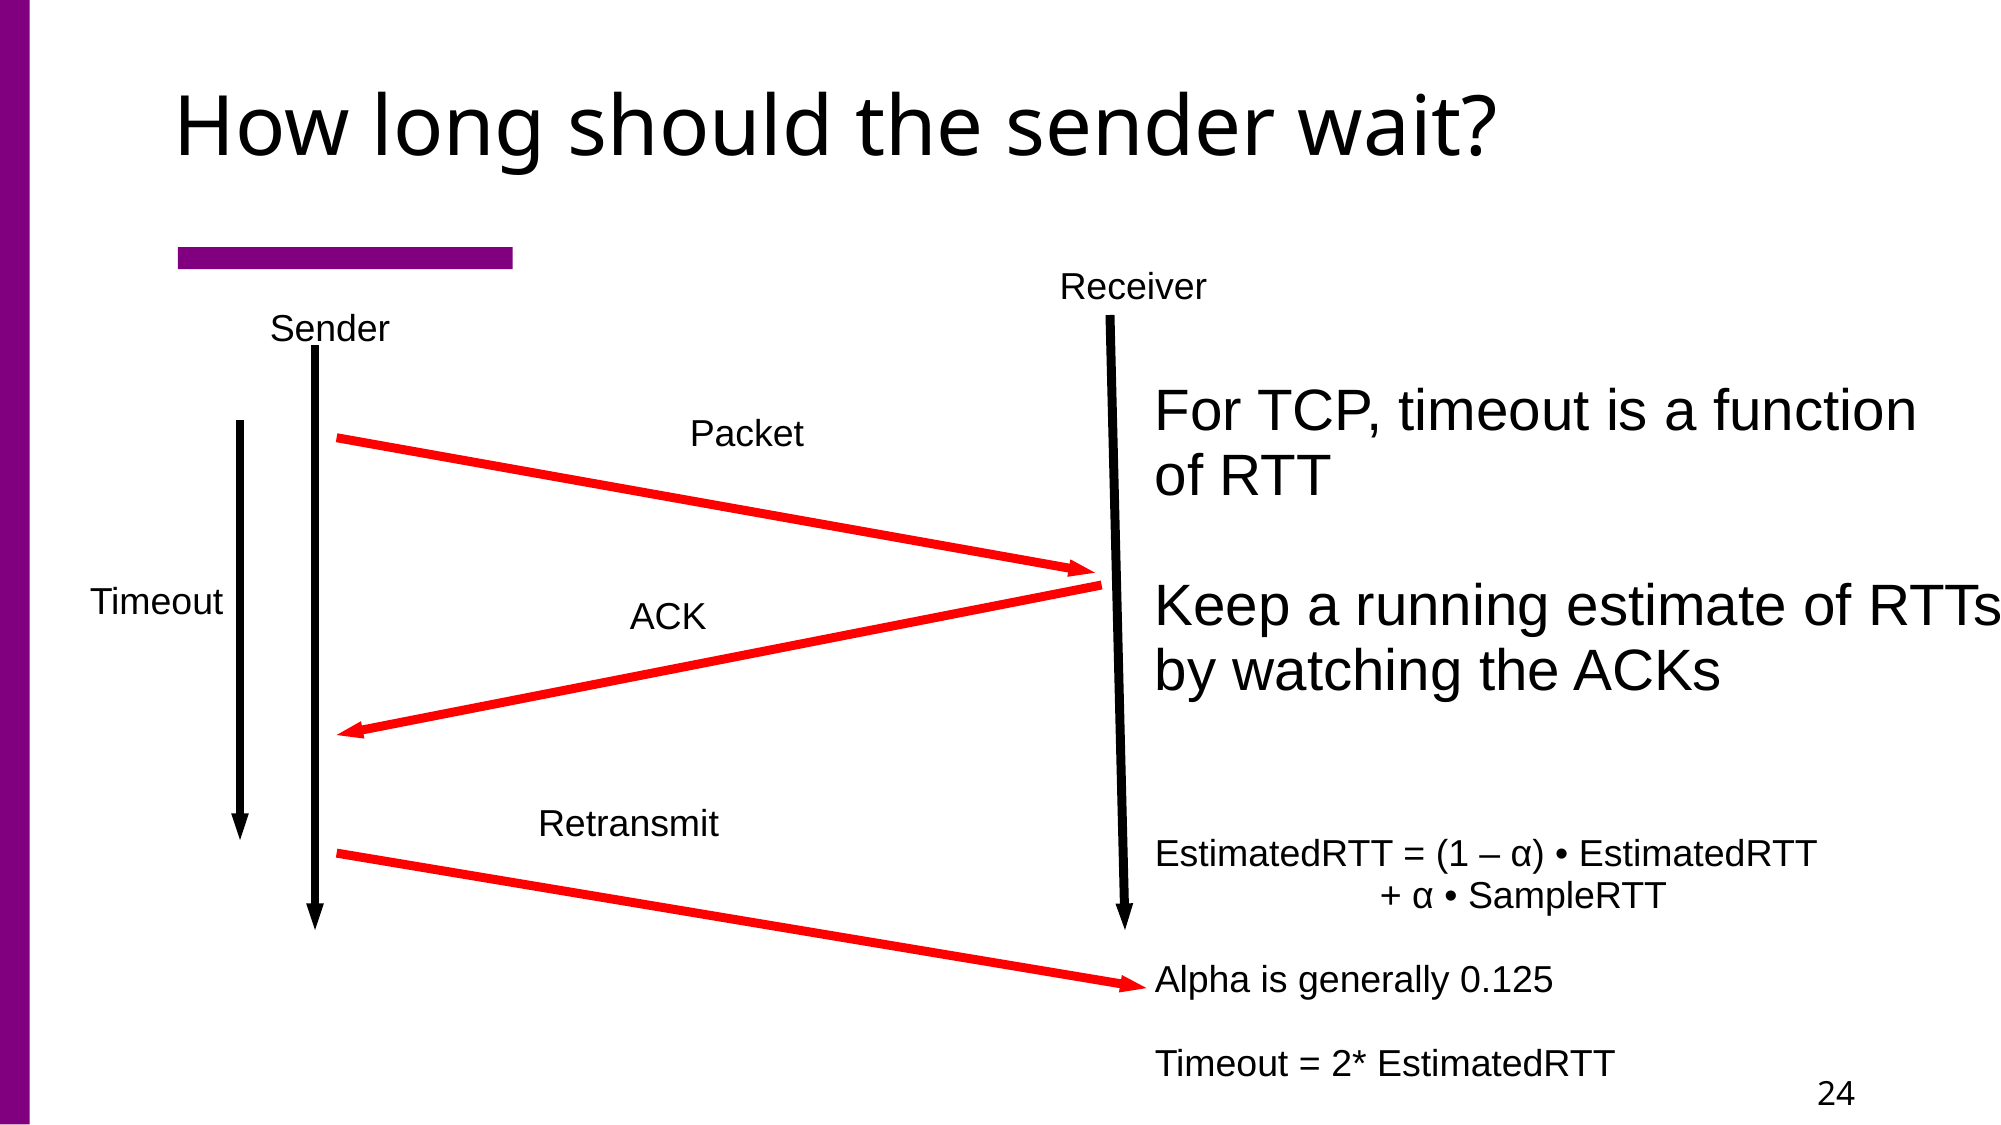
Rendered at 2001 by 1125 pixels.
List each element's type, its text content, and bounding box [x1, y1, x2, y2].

title How long should the sender wait? [123, 24, 1936, 180]
text_box ACK [615, 588, 722, 646]
text_box For TCP, timeout is a function of RTT Keep a running estimate of RTTs by watching the ACKs EstimatedRTT = (1 – α) • EstimatedRTT + α • SampleRTT Alpha is generally 0.125 Timeout = 2* EstimatedRTT [1140, 370, 2000, 1125]
text_box Receiver [1044, 258, 1223, 315]
text_box Packet [675, 404, 820, 462]
text_box Retransmit [523, 795, 734, 852]
text_box Timeout [75, 573, 239, 631]
text_box Sender [255, 299, 406, 357]
